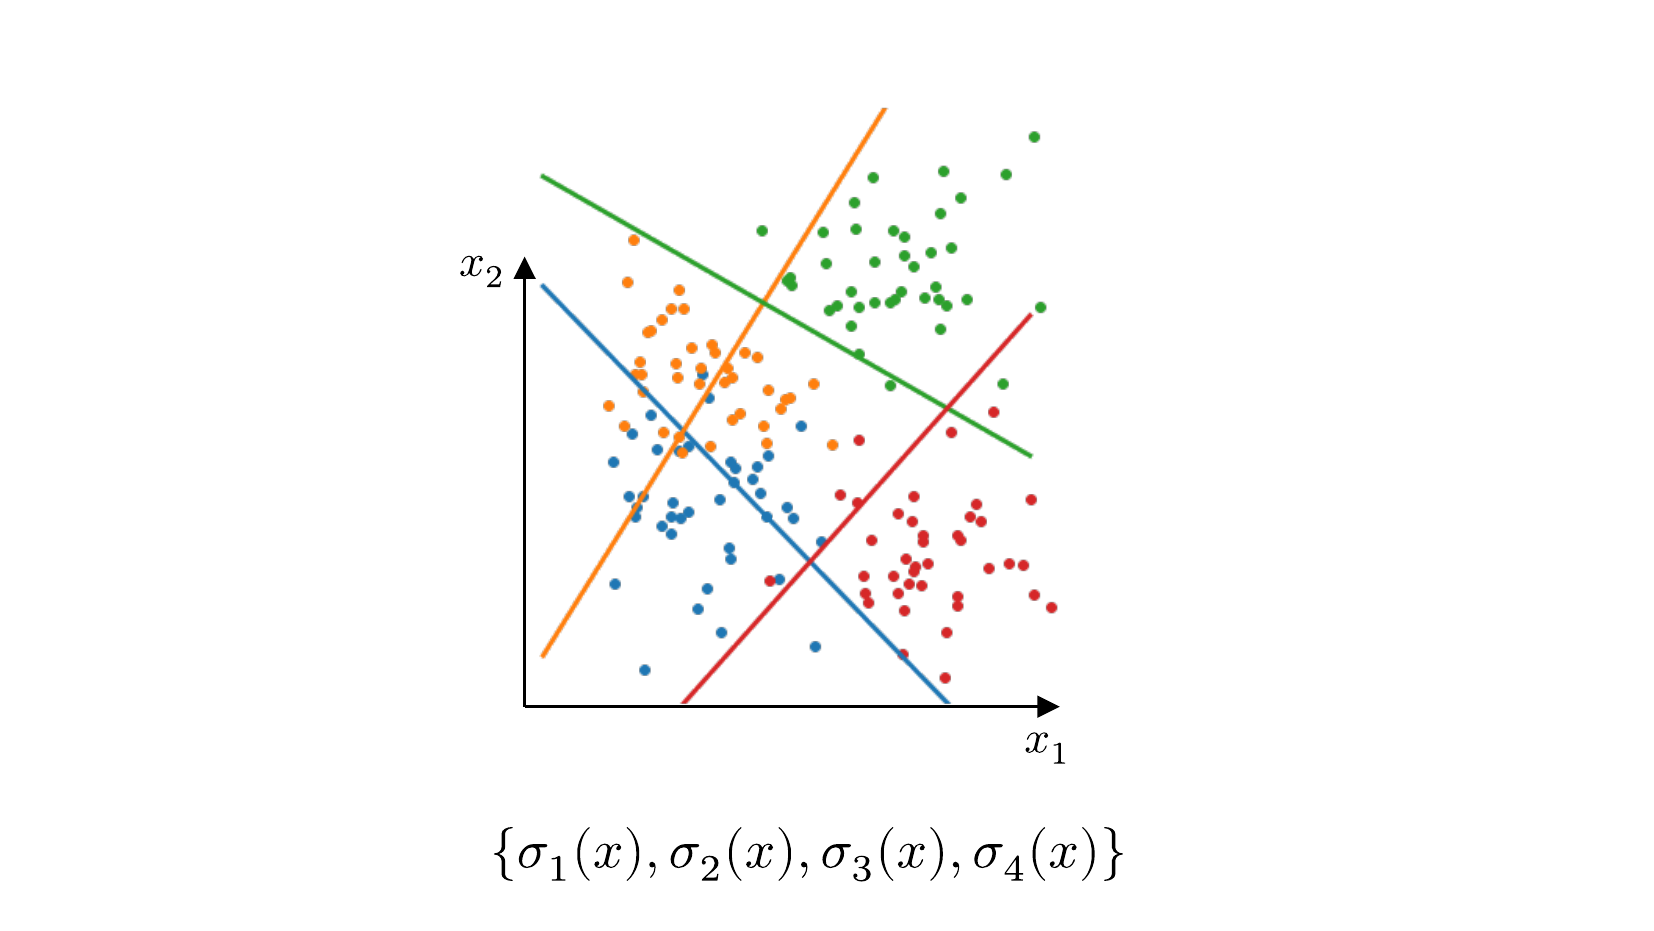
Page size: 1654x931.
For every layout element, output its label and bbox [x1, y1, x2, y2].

picture [1024, 732, 1066, 764]
picture [457, 253, 503, 289]
picture [513, 279, 1037, 715]
picture [487, 825, 1126, 884]
picture [513, 99, 1145, 715]
